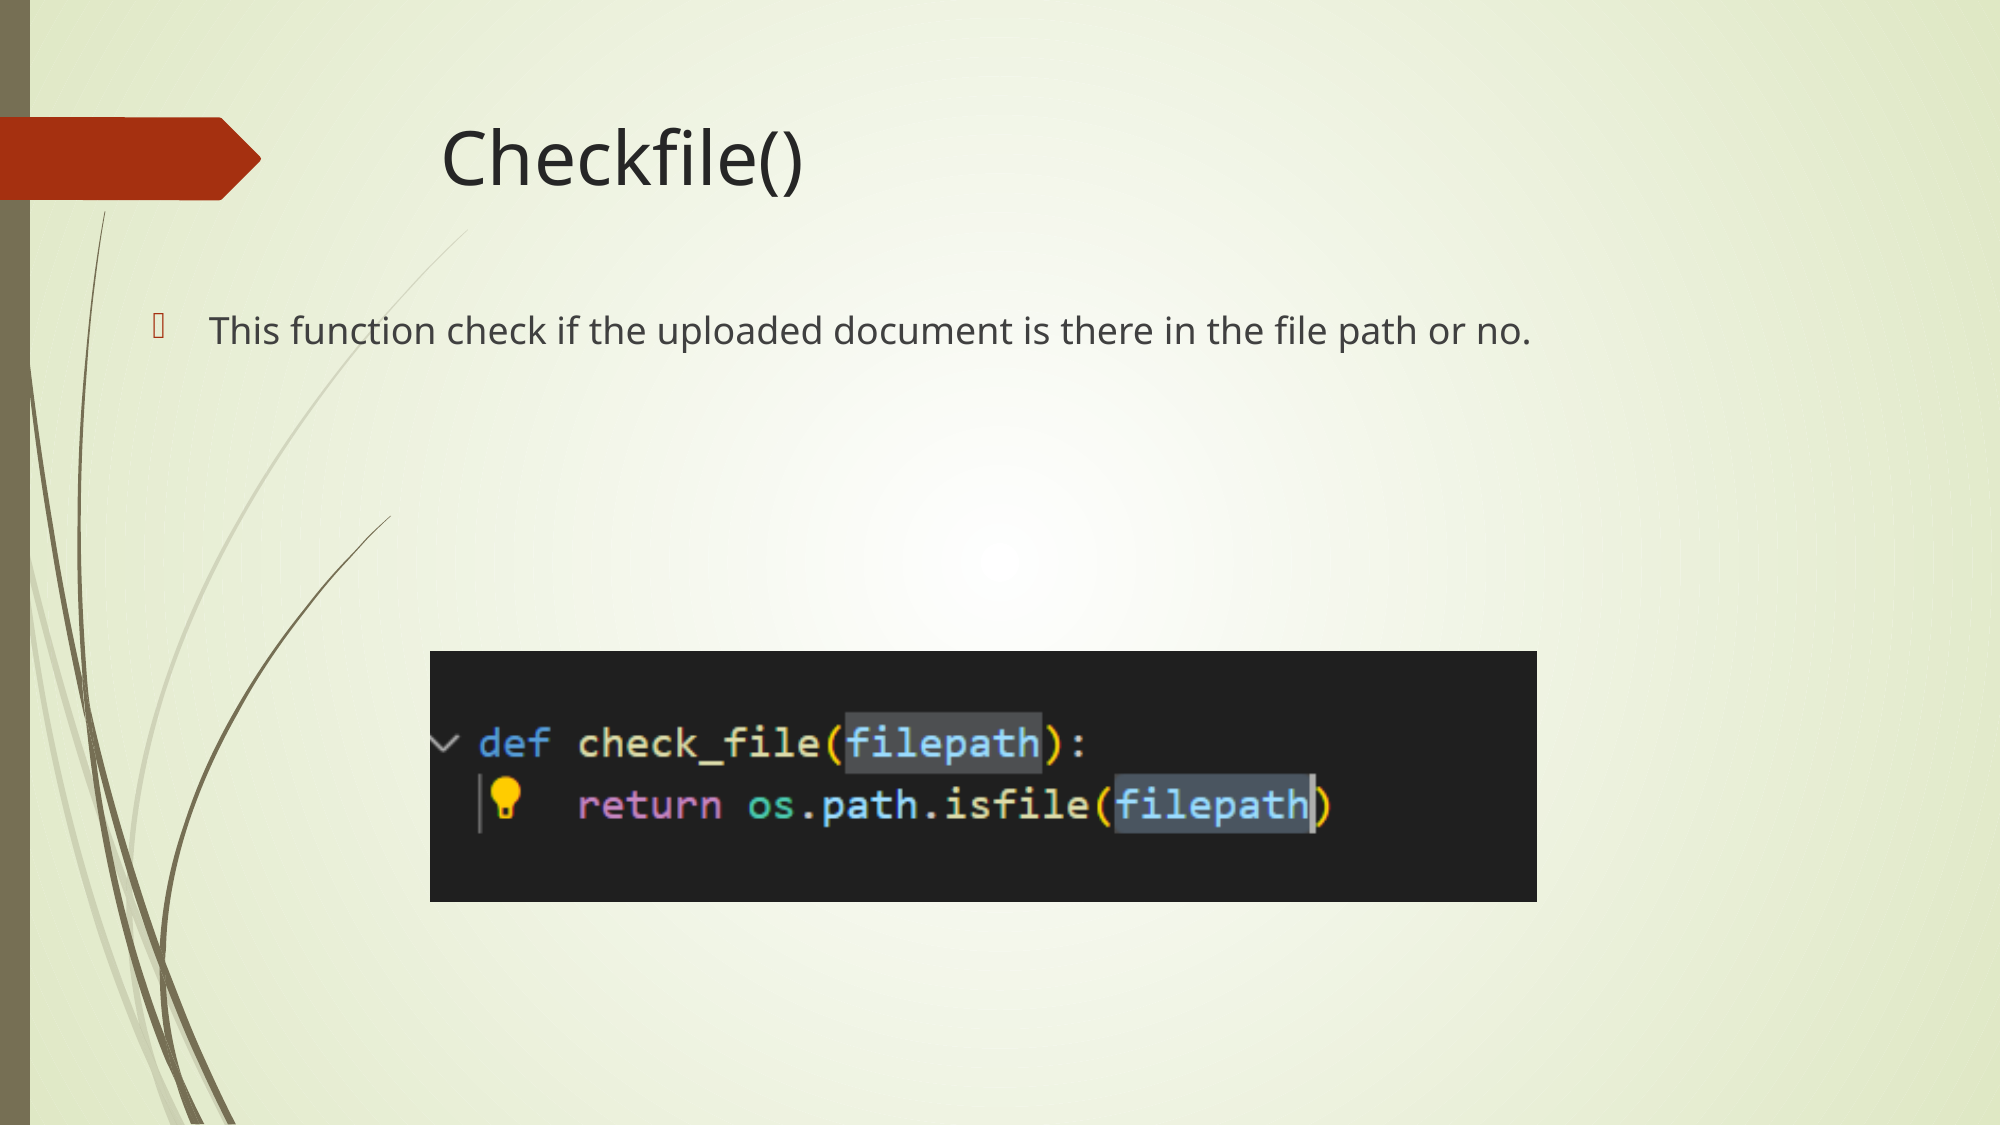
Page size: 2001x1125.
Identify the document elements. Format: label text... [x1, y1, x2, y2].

title Checkfile() [425, 102, 1888, 313]
picture [430, 651, 1537, 902]
list This function check if the uploaded document is there in the file path or no. [137, 299, 1770, 550]
